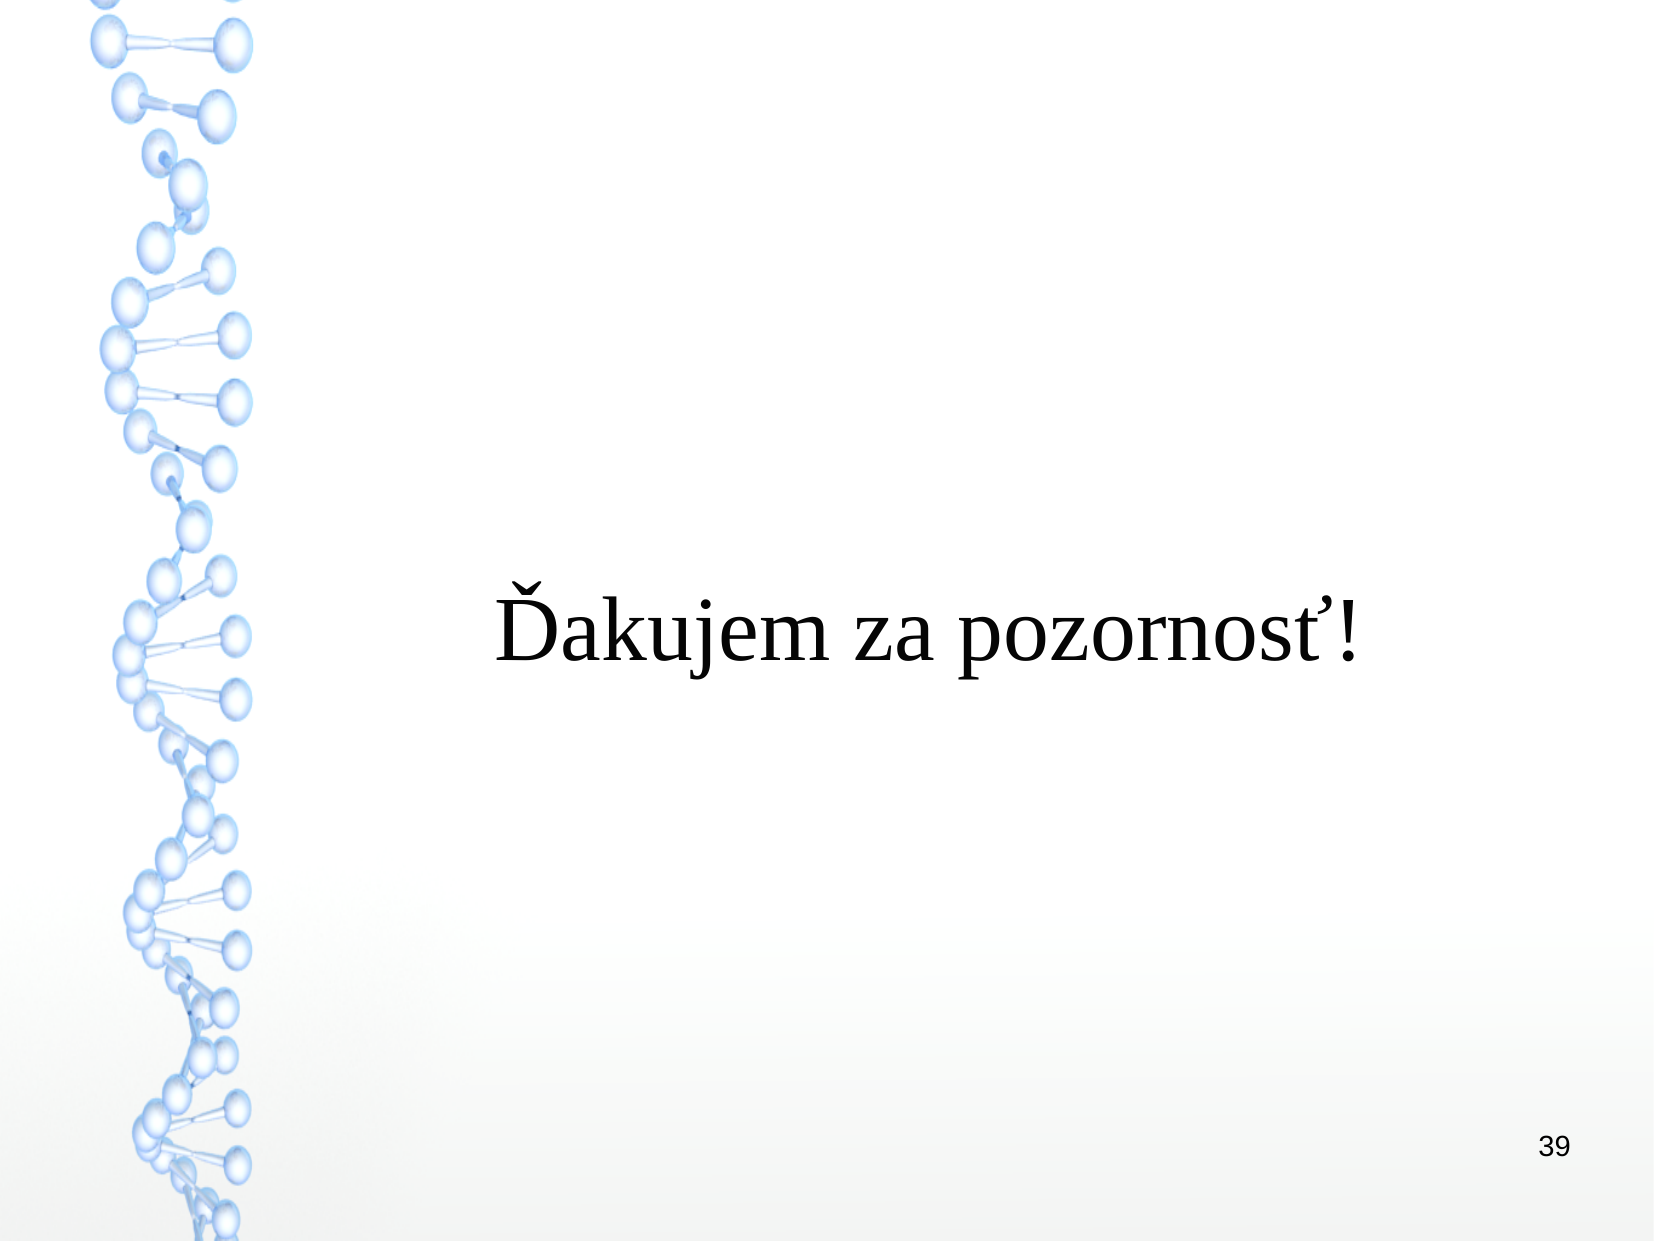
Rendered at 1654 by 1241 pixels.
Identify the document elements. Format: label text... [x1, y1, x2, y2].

picture [0, 0, 1654, 1241]
title Ďakujem za pozornosť! [265, 527, 1595, 733]
